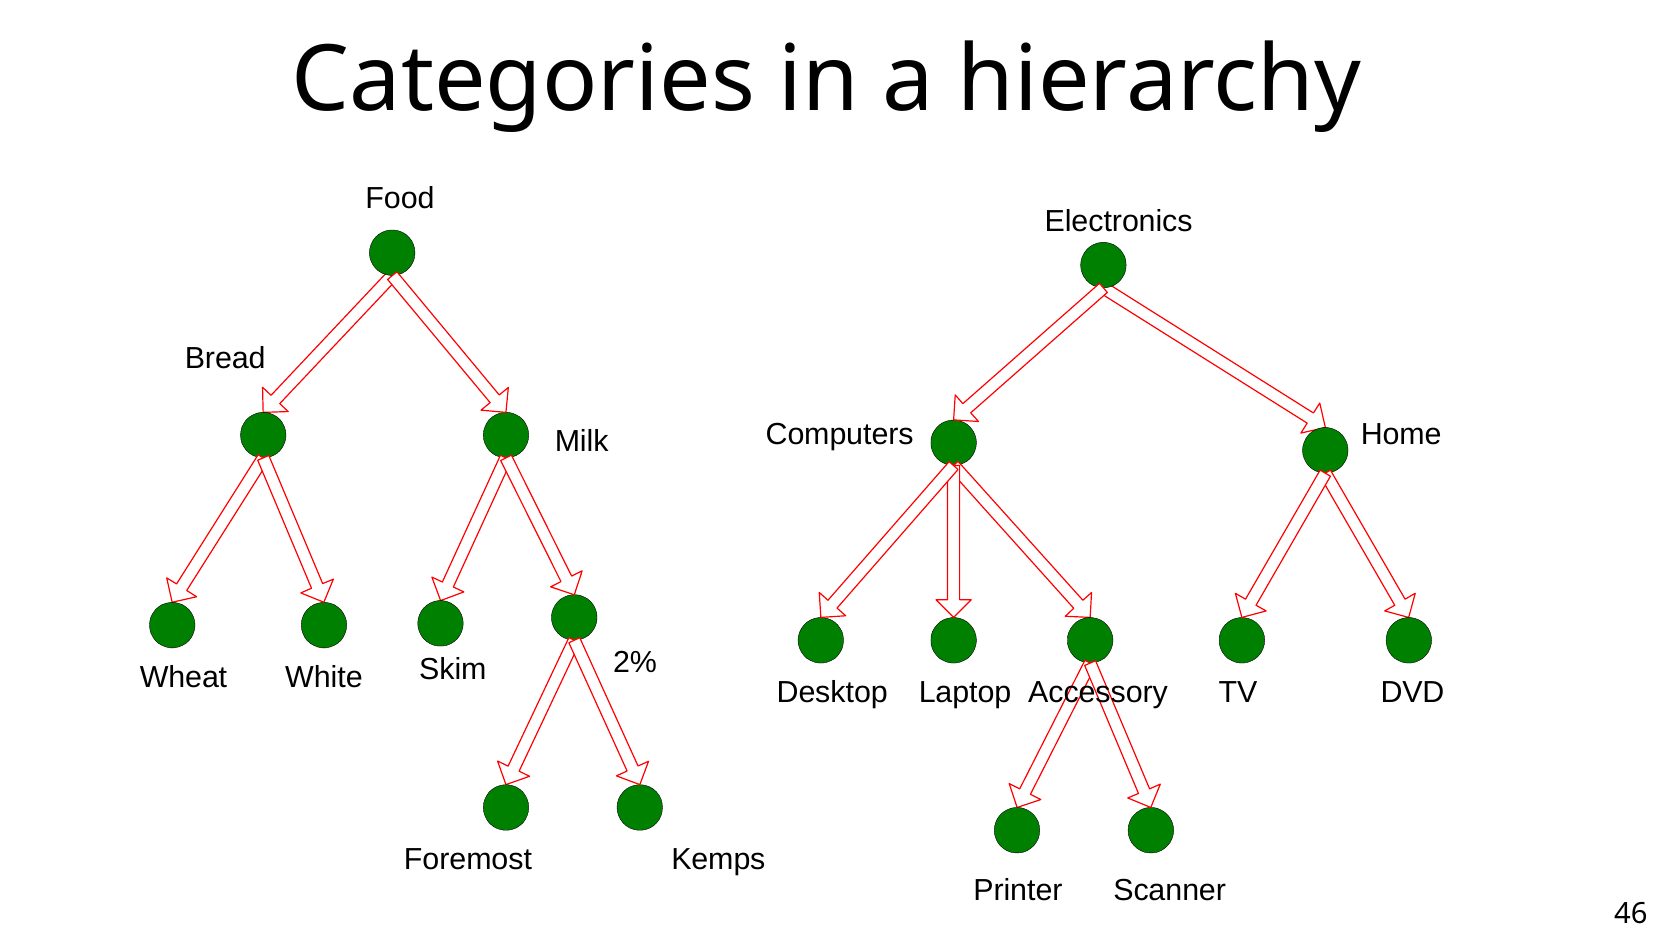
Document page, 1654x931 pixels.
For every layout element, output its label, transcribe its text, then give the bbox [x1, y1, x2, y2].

title Categories in a hierarchy [82, 1, 1571, 148]
chart [108, 166, 1496, 924]
